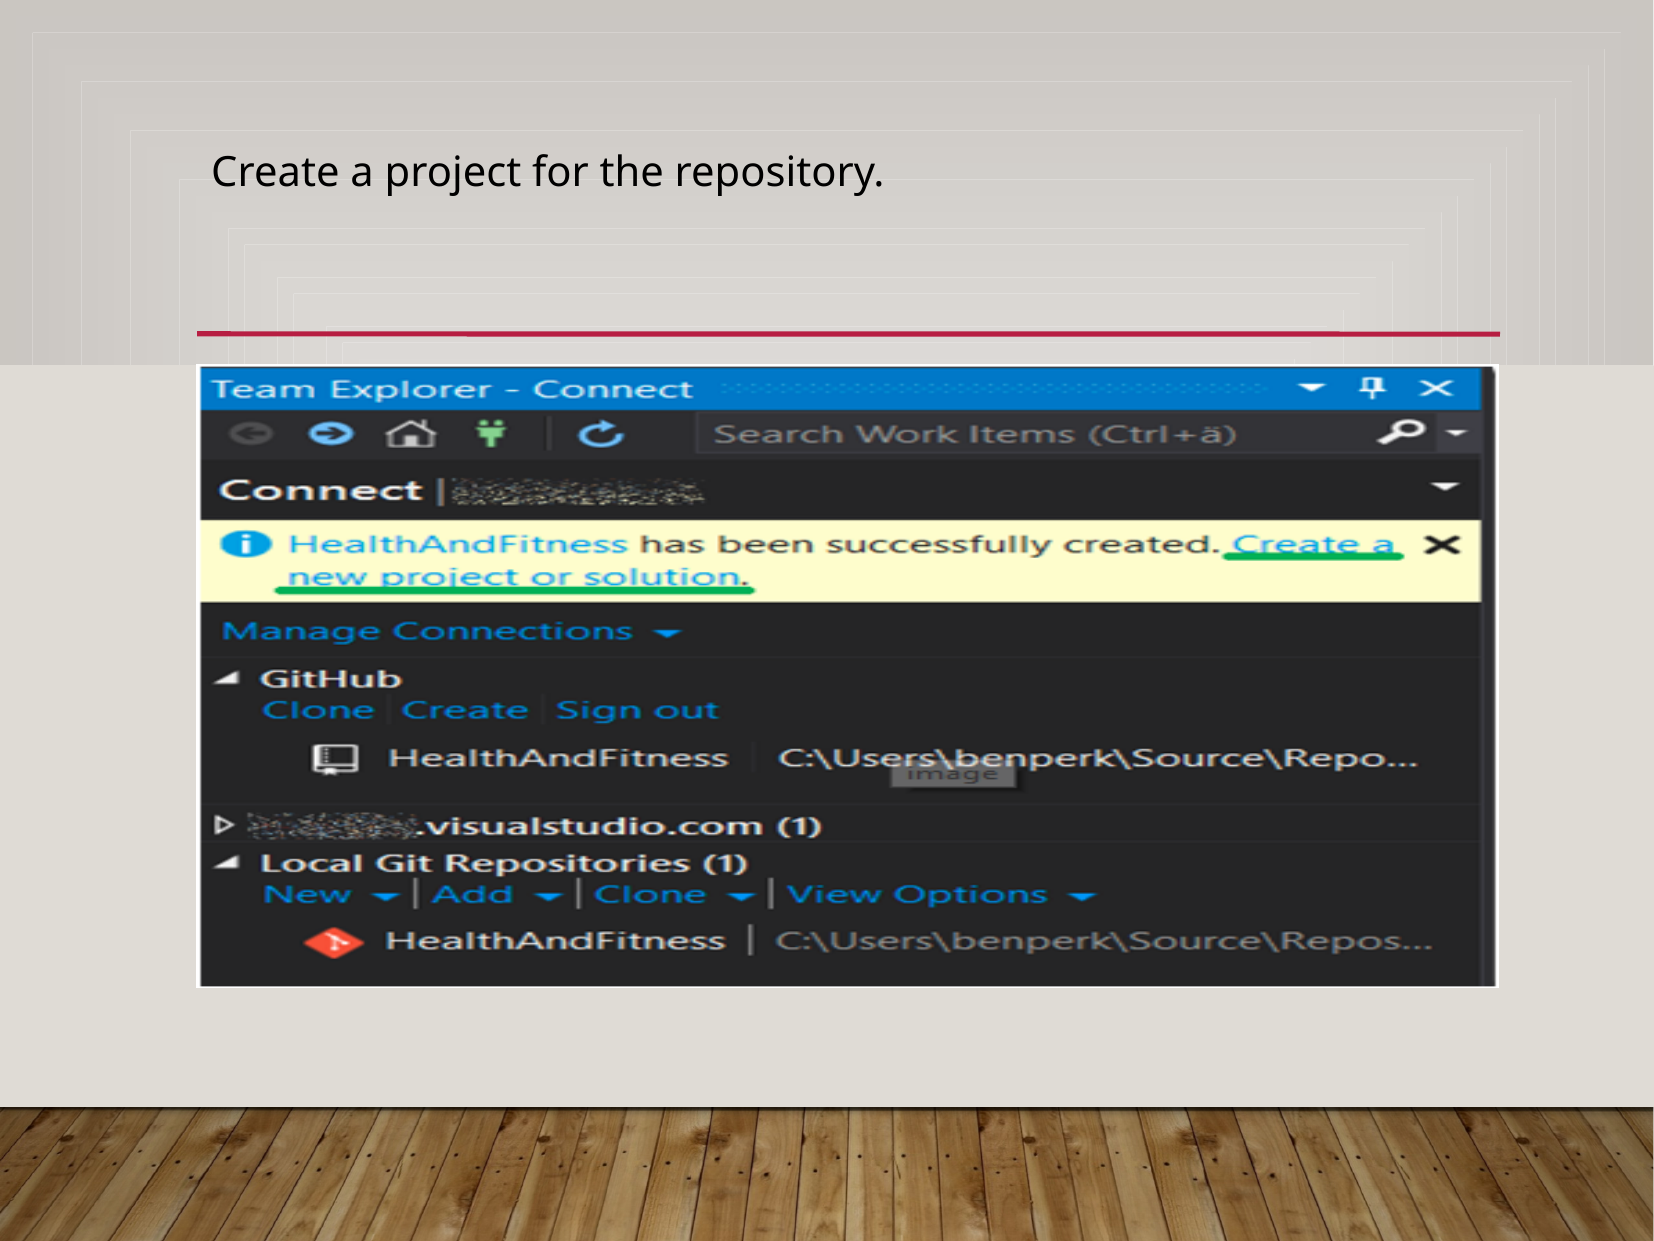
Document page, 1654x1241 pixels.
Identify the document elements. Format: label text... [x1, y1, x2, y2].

picture [196, 364, 1499, 988]
picture [0, 1107, 1654, 1241]
title Create a project for the repository. [196, 145, 1499, 335]
